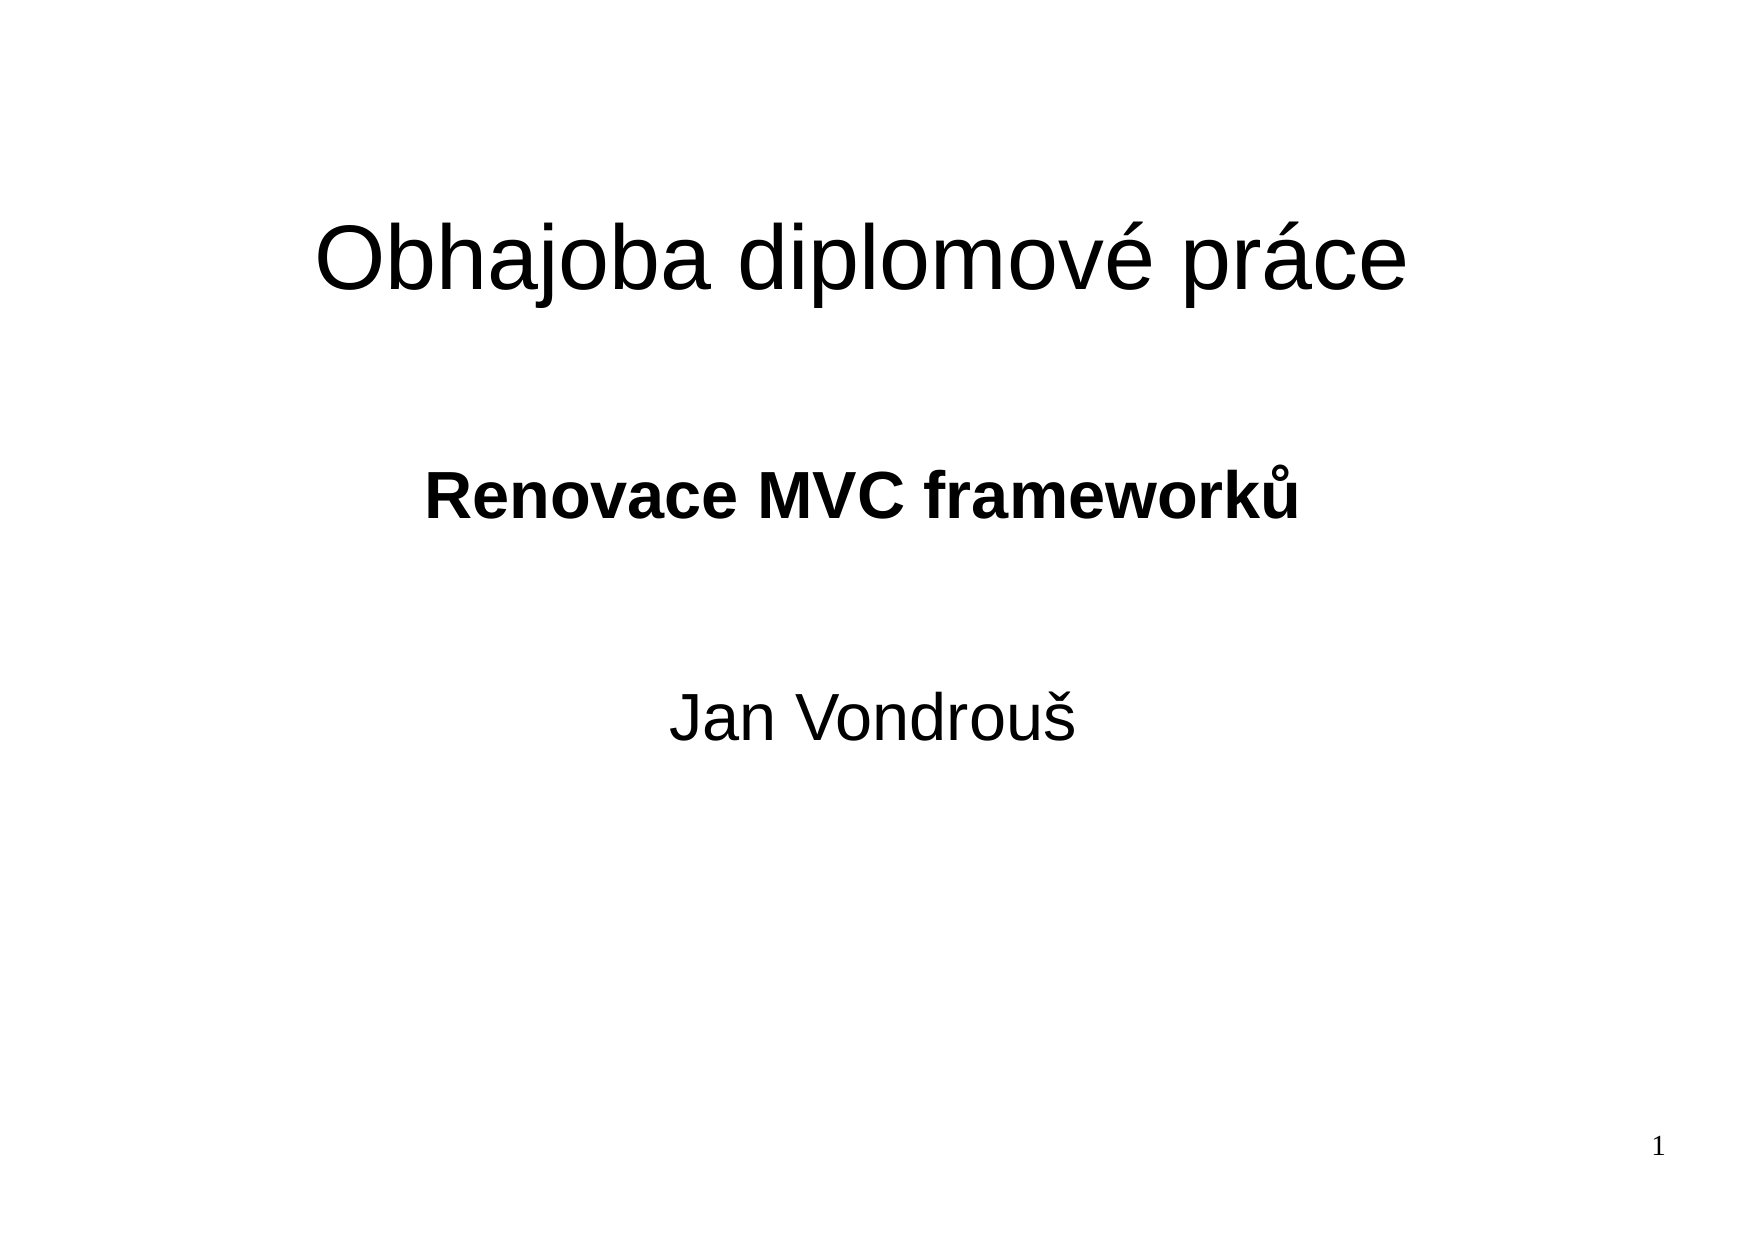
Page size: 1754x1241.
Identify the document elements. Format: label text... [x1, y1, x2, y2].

title Obhajoba diplomové práce [117, 125, 1609, 391]
text_box Renovace MVC frameworků [351, 450, 1375, 541]
subtitle Jan Vondrouš [241, 671, 1470, 989]
